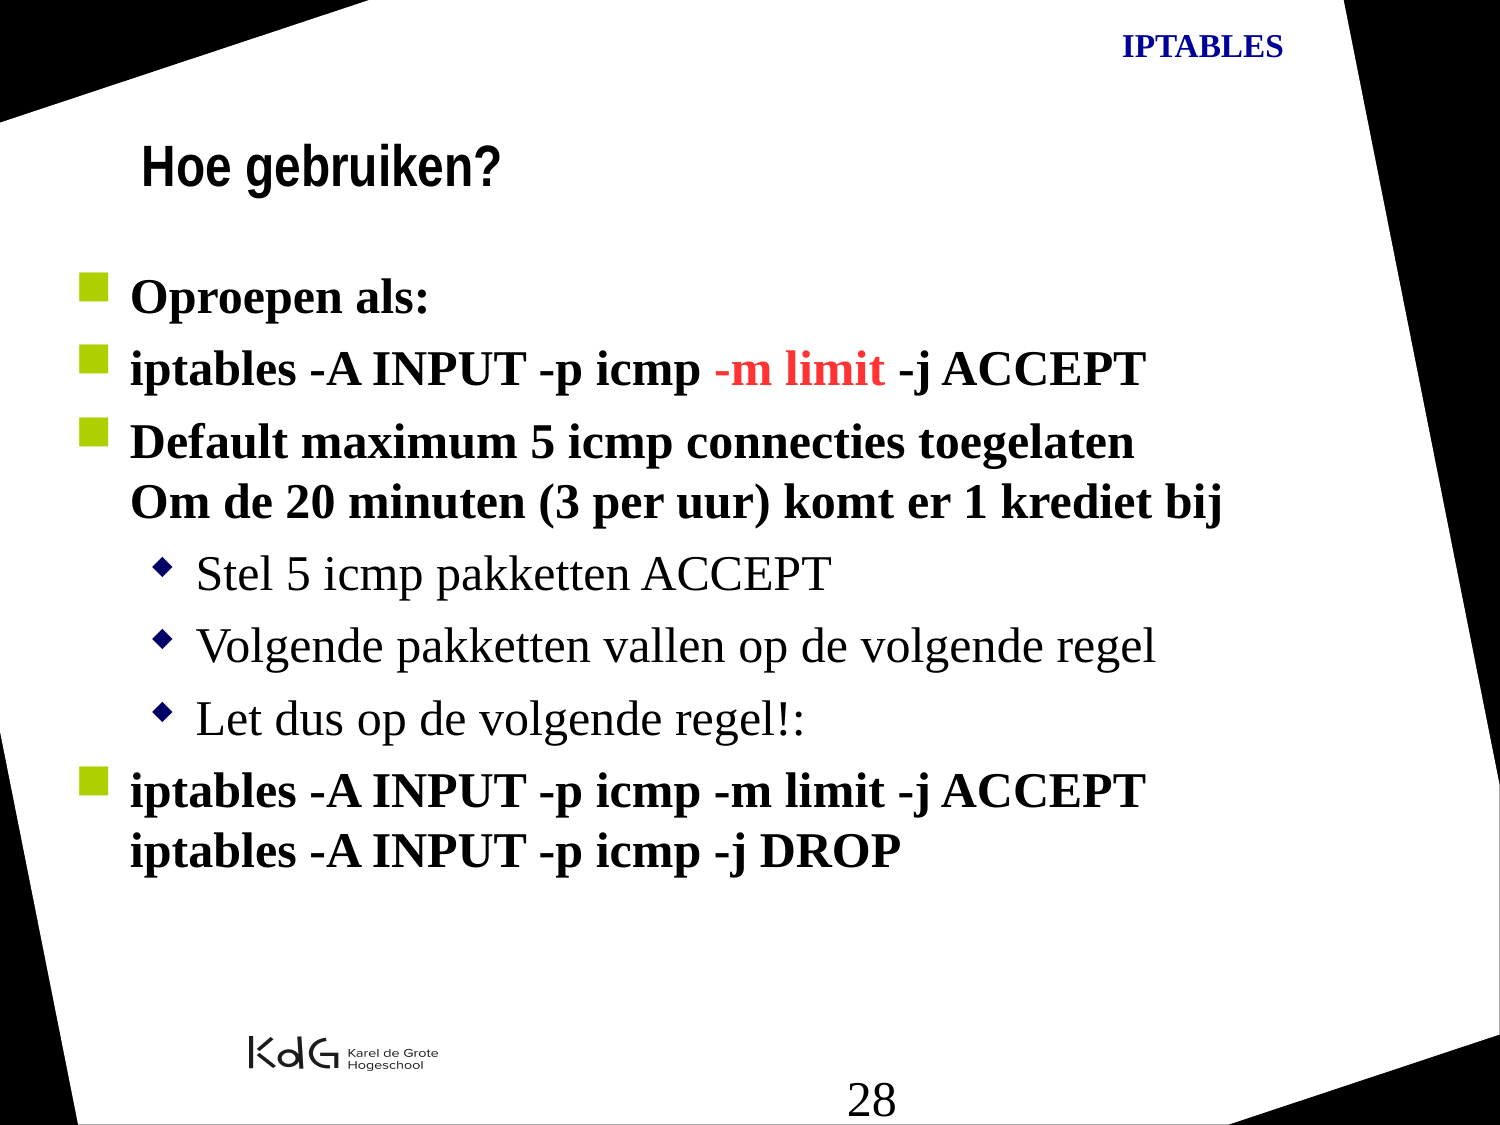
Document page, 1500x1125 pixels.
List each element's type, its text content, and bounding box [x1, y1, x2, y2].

text_box Hoe gebruiken? [141, 72, 1447, 253]
picture [249, 1036, 438, 1071]
text_box Oproepen als: iptables -A INPUT -p icmp -m limit -j ACCEPT Default maximum 5 icmp connecties toegelaten Om de 20 minuten (3 per uur) komt er 1 krediet bij Stel 5 icmp pakketten ACCEPT Volgende pakketten vallen op de volgende regel Let dus op de volgende regel!: iptables -A INPUT -p icmp -m limit -j ACCEPT iptables -A INPUT -p icmp -j DROP [75, 263, 1425, 1006]
